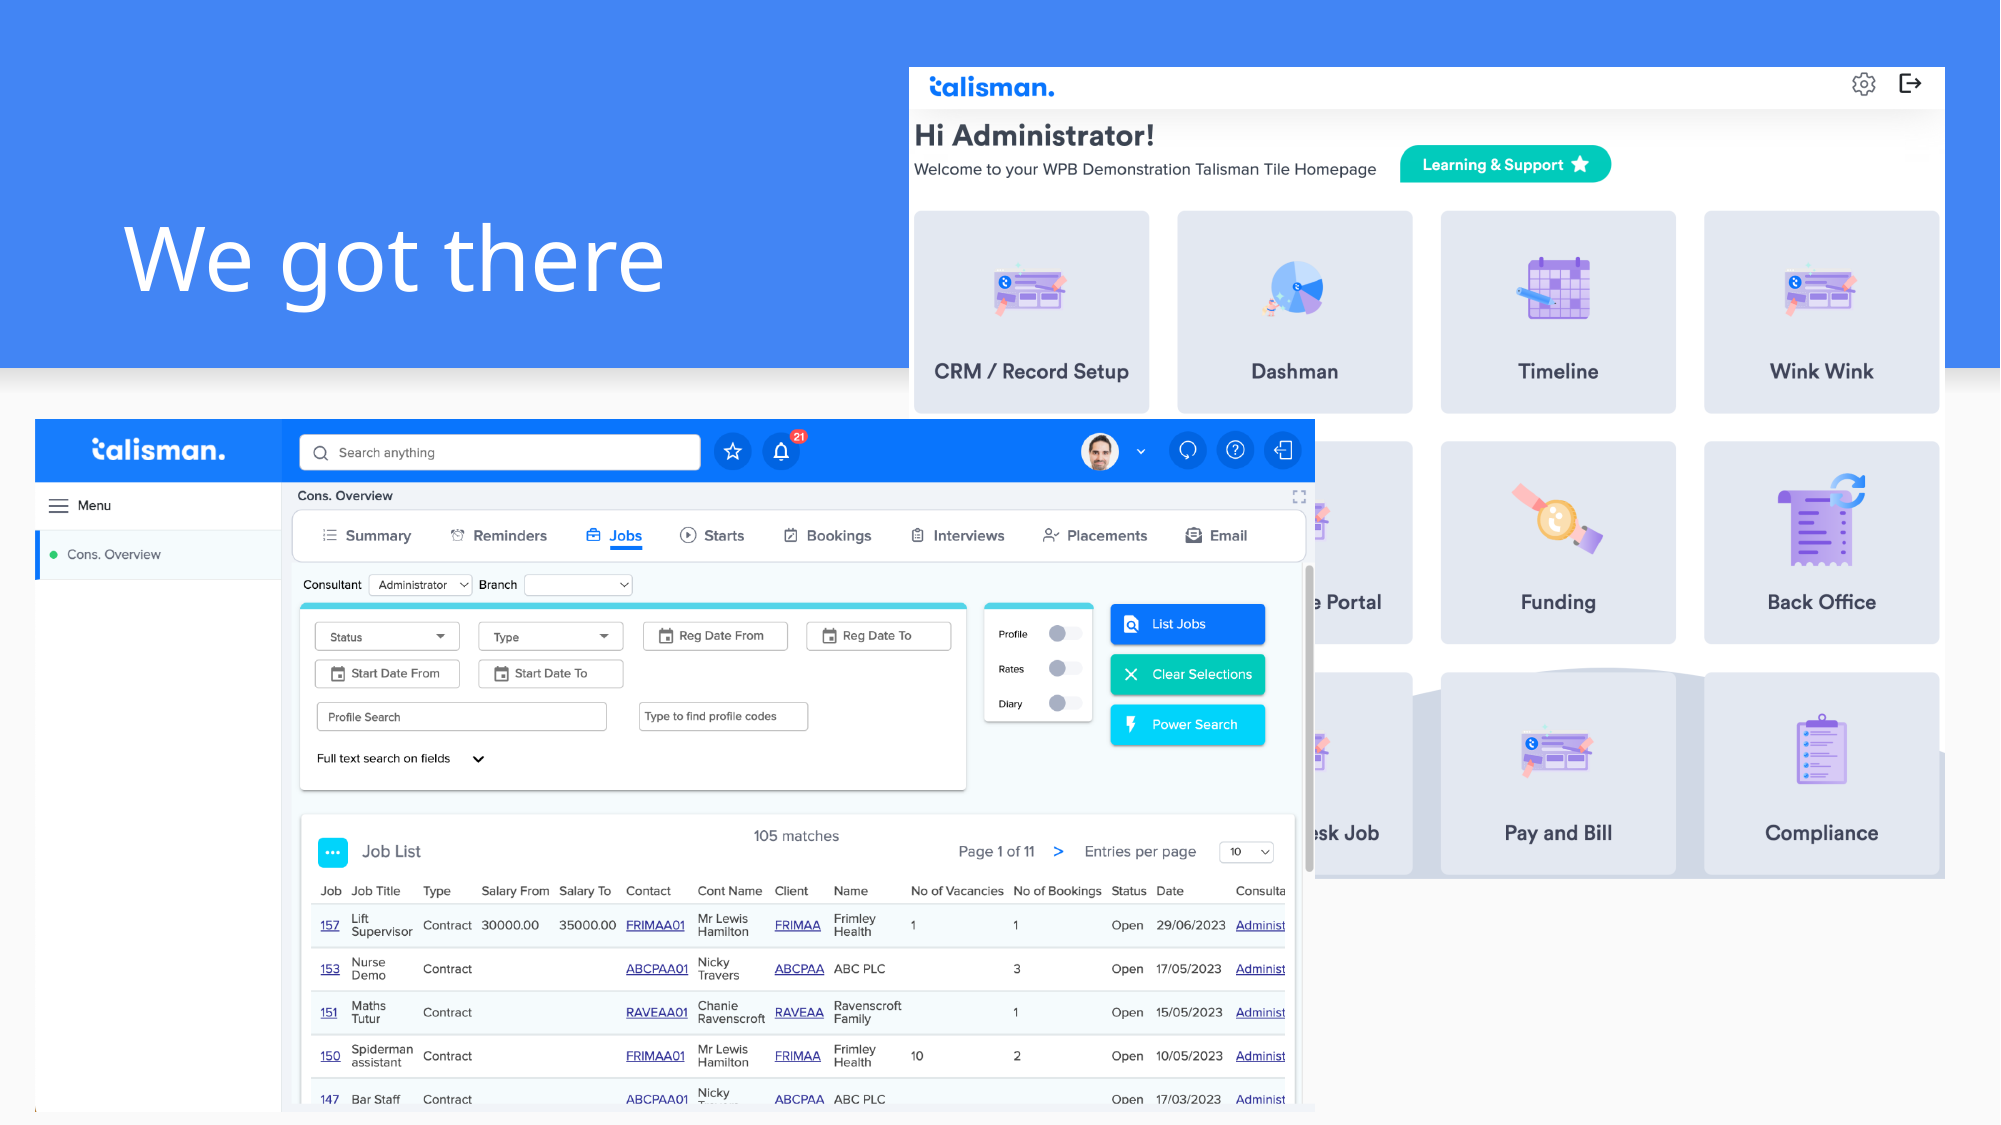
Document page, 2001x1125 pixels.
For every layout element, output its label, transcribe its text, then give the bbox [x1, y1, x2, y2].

picture [35, 67, 1945, 1112]
title We got there [103, 161, 909, 330]
